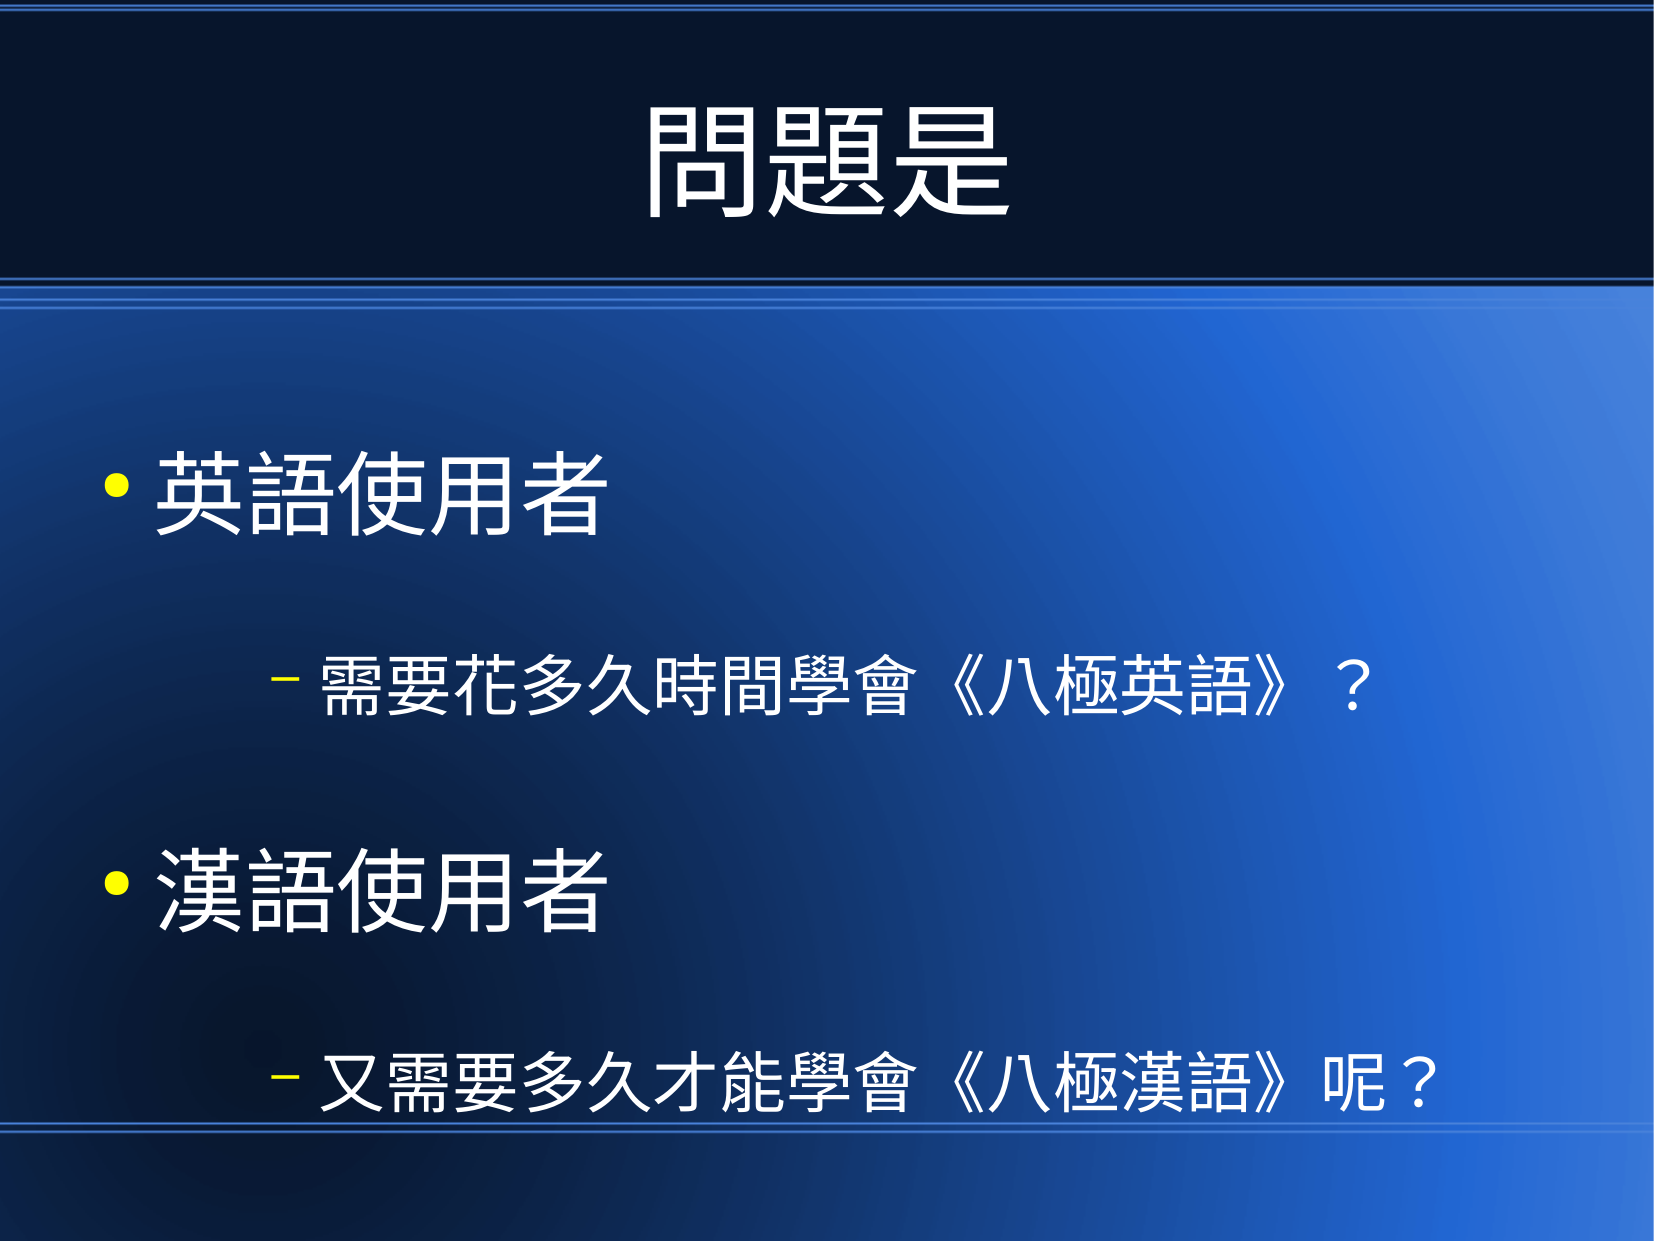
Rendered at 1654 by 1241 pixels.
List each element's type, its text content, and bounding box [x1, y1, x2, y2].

picture [0, 0, 1654, 1241]
list 英語使用者 需要花多久時間學會《八極英語》？ 漢語使用者 又需要多久才能學會《八極漢語》呢？ [82, 355, 1571, 1241]
title 問題是 [82, 49, 1571, 257]
